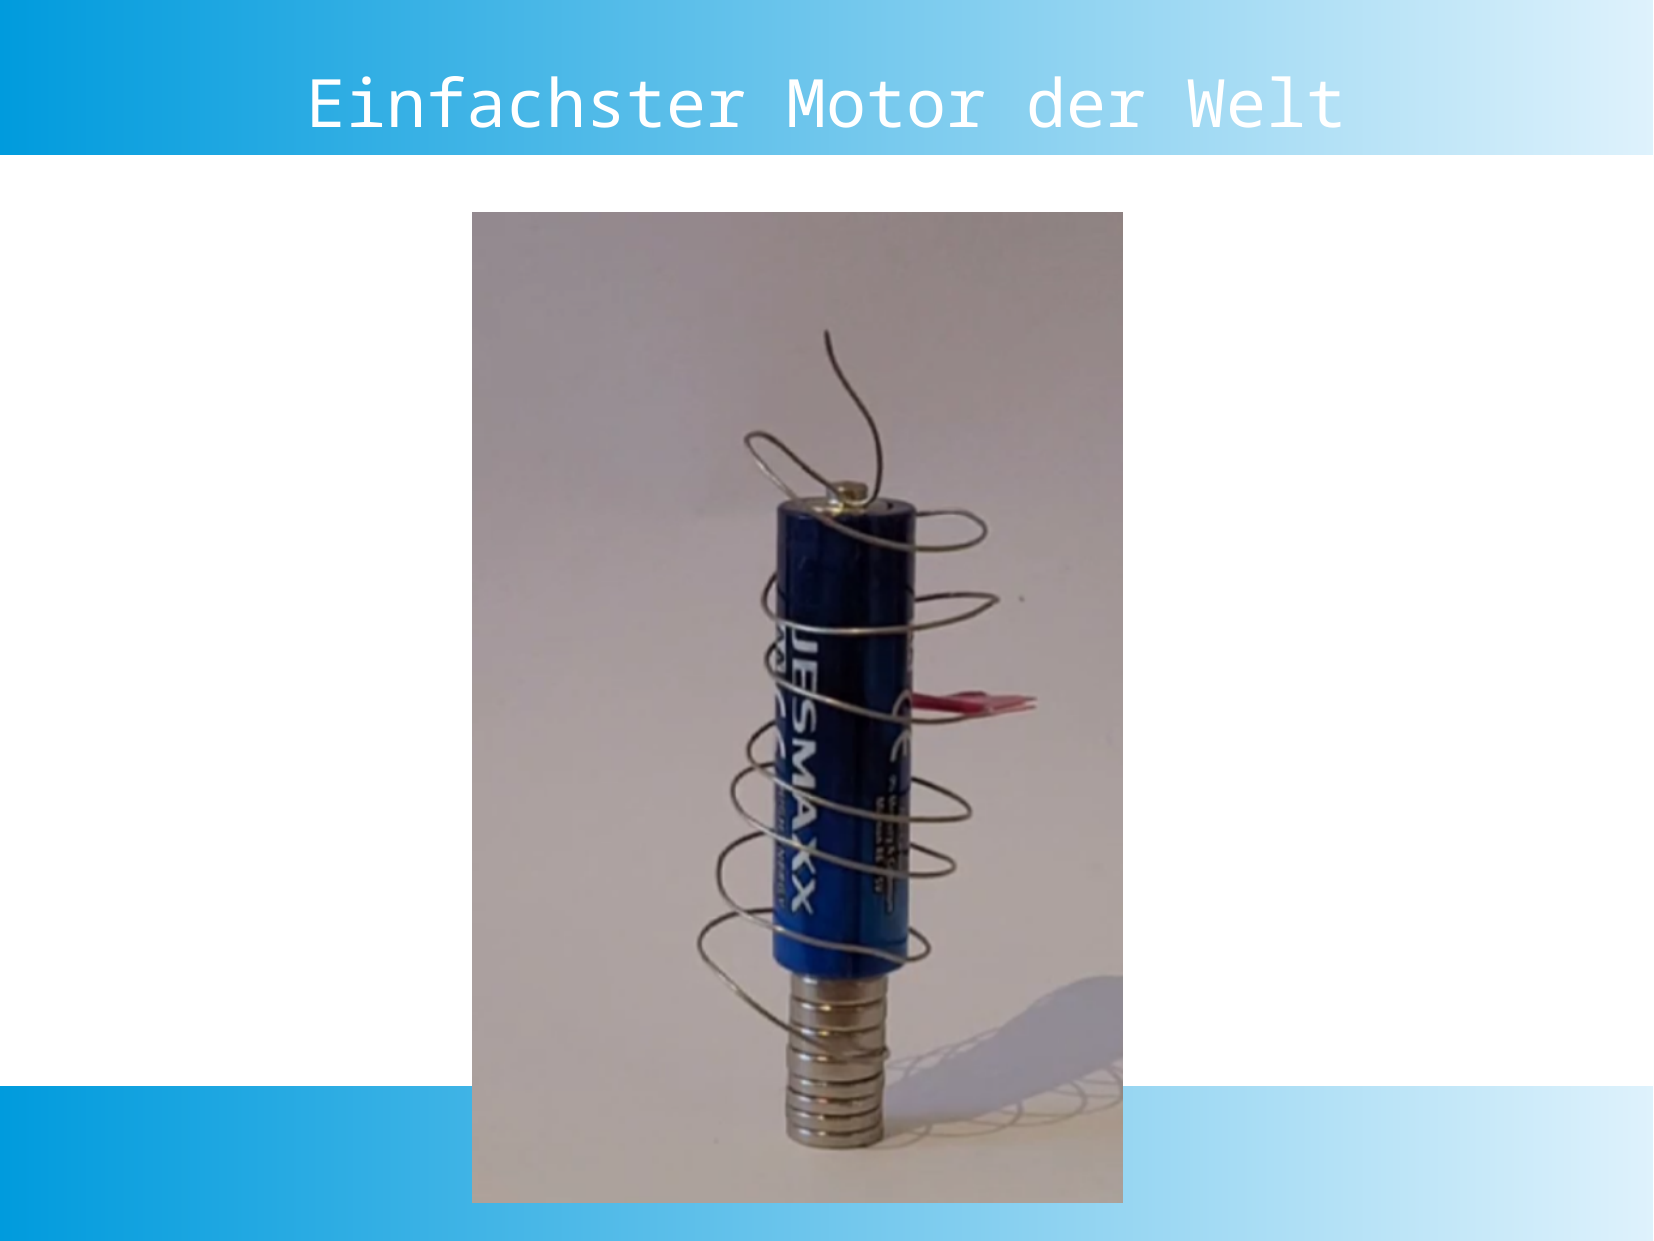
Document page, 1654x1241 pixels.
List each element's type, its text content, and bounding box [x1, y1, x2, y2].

title Einfachster Motor der Welt [82, 49, 1571, 155]
picture [472, 212, 1123, 1203]
